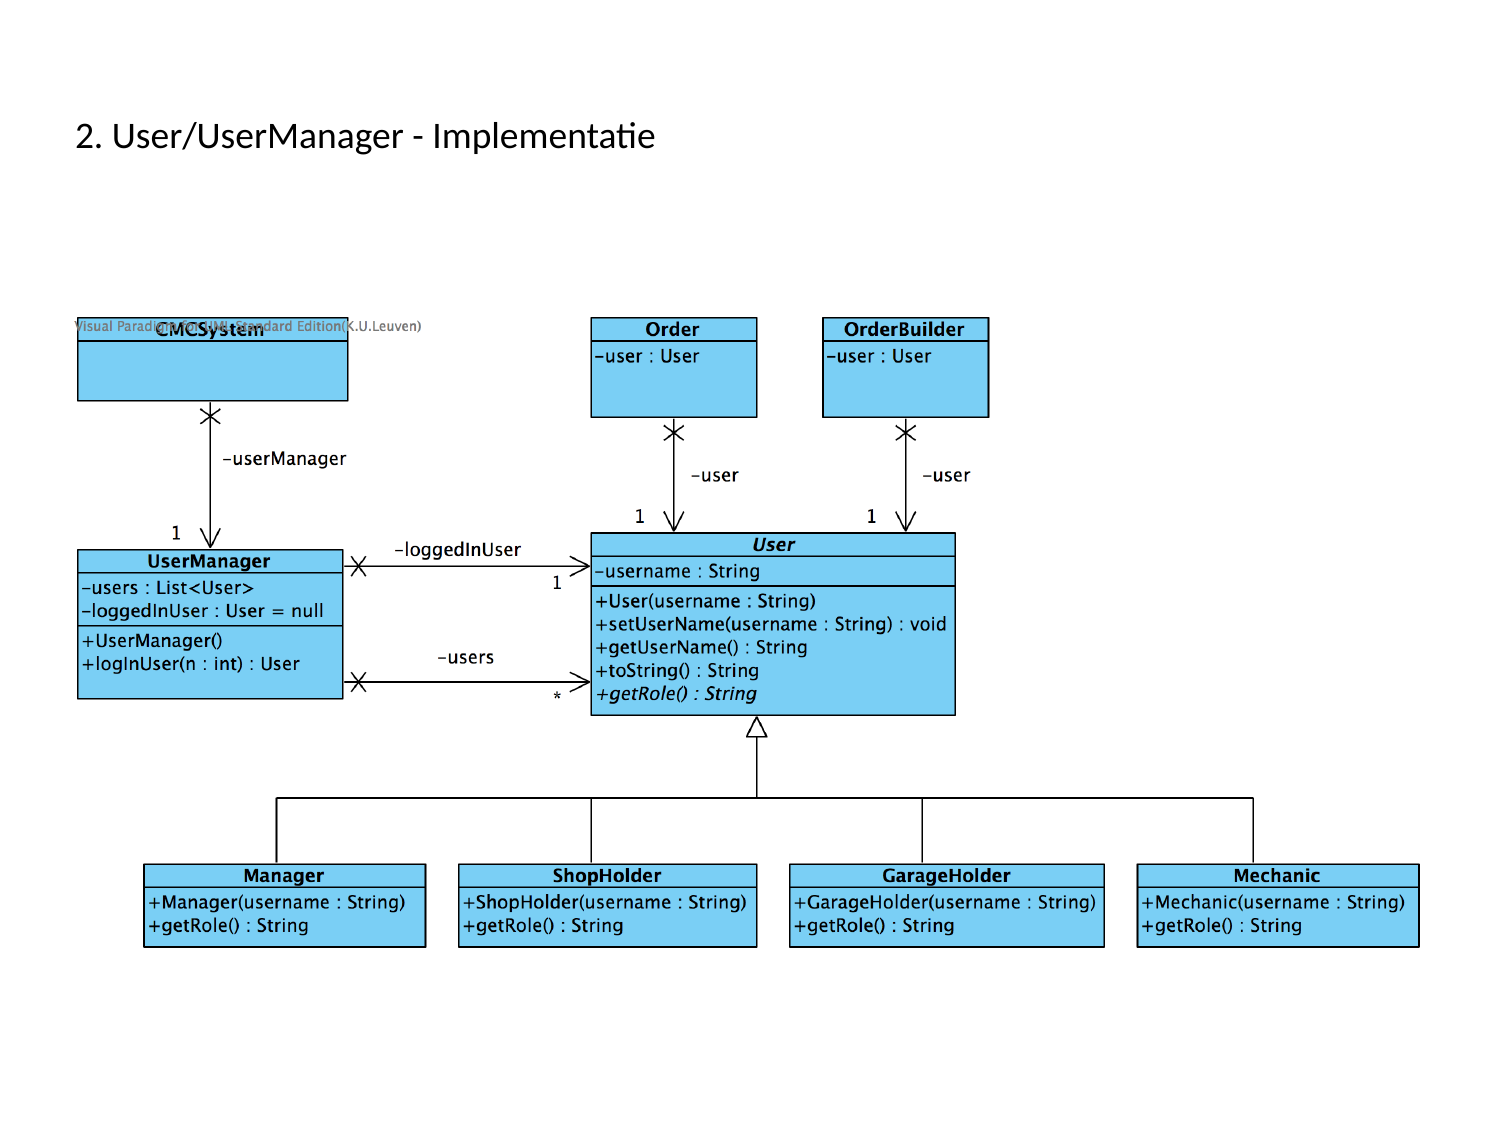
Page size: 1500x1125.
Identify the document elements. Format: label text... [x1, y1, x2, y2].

picture [74, 314, 1425, 953]
title 2. User/UserManager - Implementatie [75, 45, 1425, 233]
